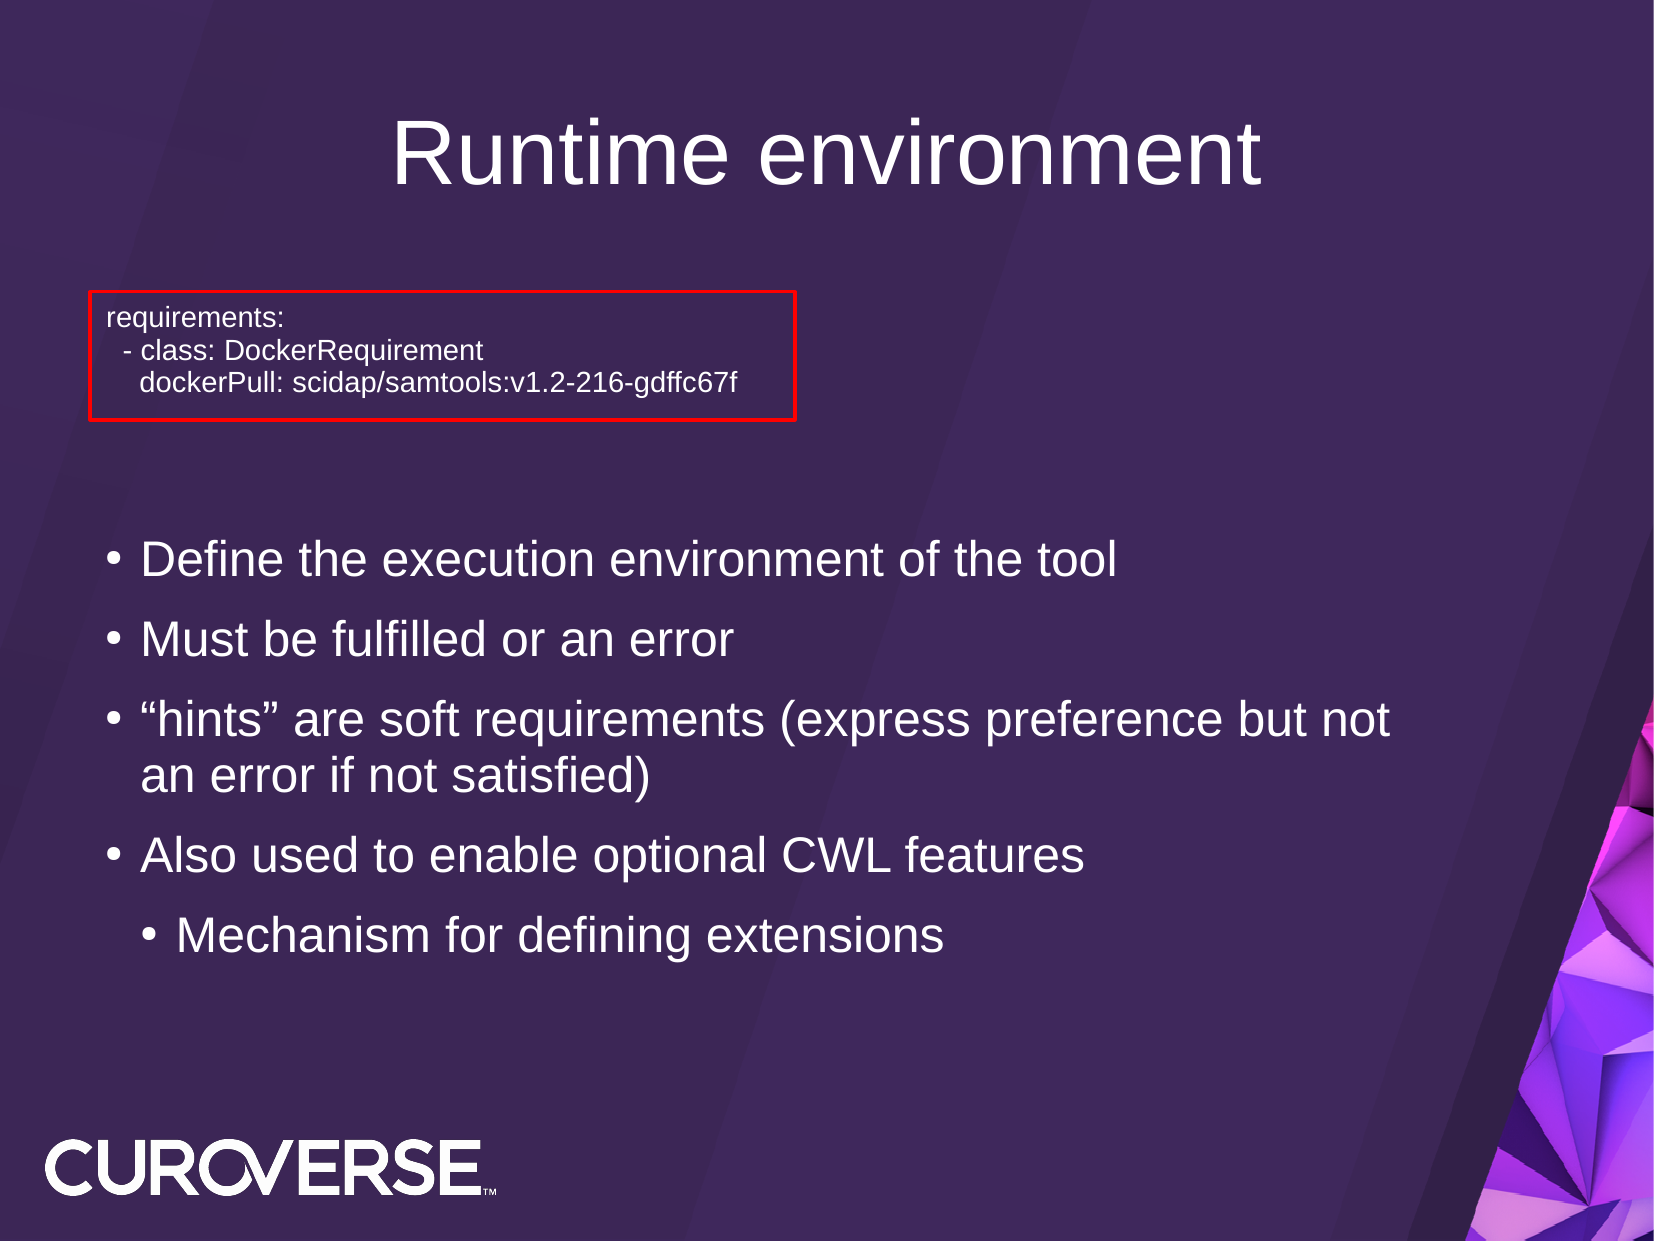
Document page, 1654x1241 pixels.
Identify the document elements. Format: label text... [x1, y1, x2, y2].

text_box Define the execution environment of the tool Must be fulfilled or an error “hints” are soft requirements (express preference but not an error if not satisfied) Also used to enable optional CWL features Mechanism for defining extensions [90, 524, 1411, 971]
title Runtime environment [82, 49, 1571, 257]
picture [0, 0, 1654, 1241]
text_box requirements: - class: DockerRequirement dockerPull: scidap/samtools:v1.2-216-gdffc67f [90, 291, 796, 420]
